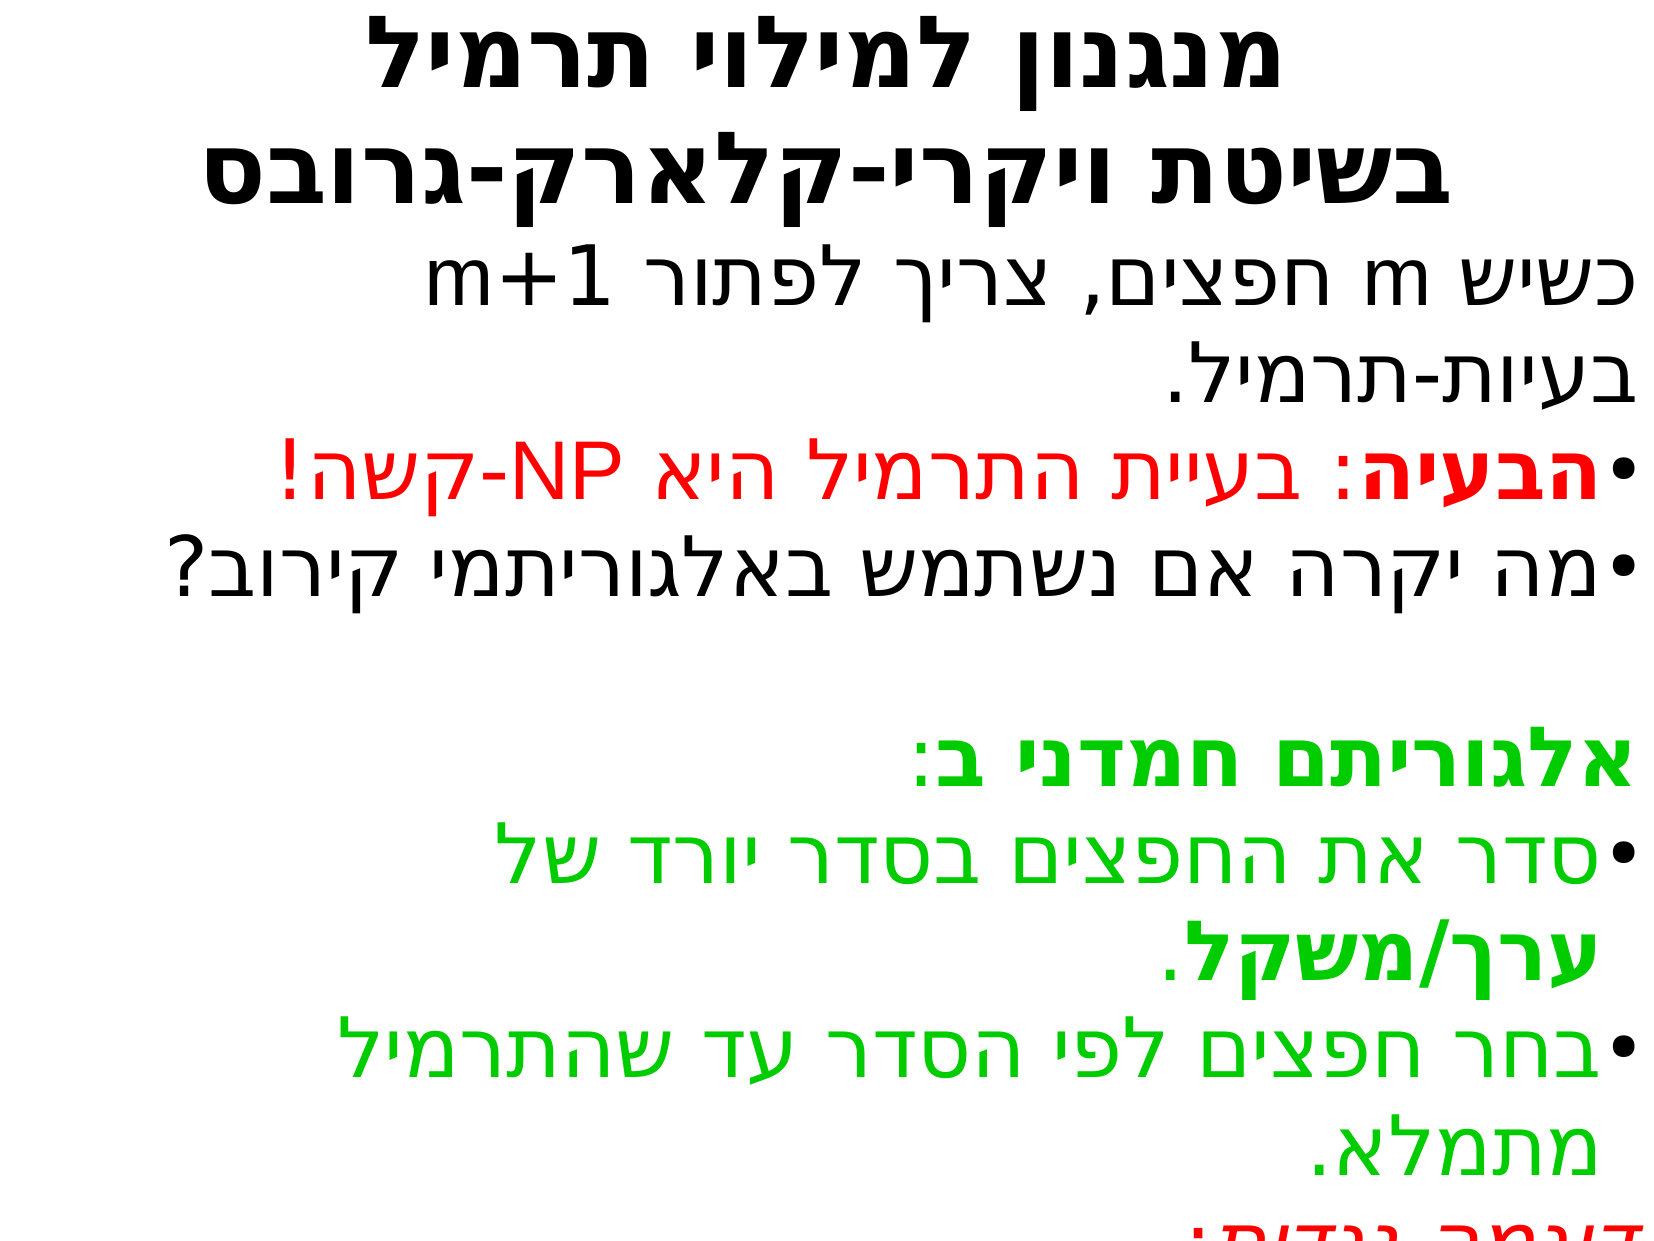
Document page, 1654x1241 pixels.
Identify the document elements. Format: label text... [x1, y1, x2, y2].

text_box כשיש m חפצים, צריך לפתור 1+m בעיות-תרמיל. הבעיה: בעיית התרמיל היא NP-קשה! מה יקרה אם נשתמש באלגוריתמי קירוב? אלגוריתם חמדני ב: סדר את החפצים בסדר יורד של ערך/משקל. בחר חפצים לפי הסדר עד שהתרמיל מתמלא. דוגמה נגדית: $20/2k, $100/100k. הראשון יזכה וישלם $100 – יותר מהערך שלו! [30, 221, 1654, 1169]
title מנגנון למילוי תרמיל בשיטת ויקרי-קלארק-גרובס [0, 0, 1654, 222]
